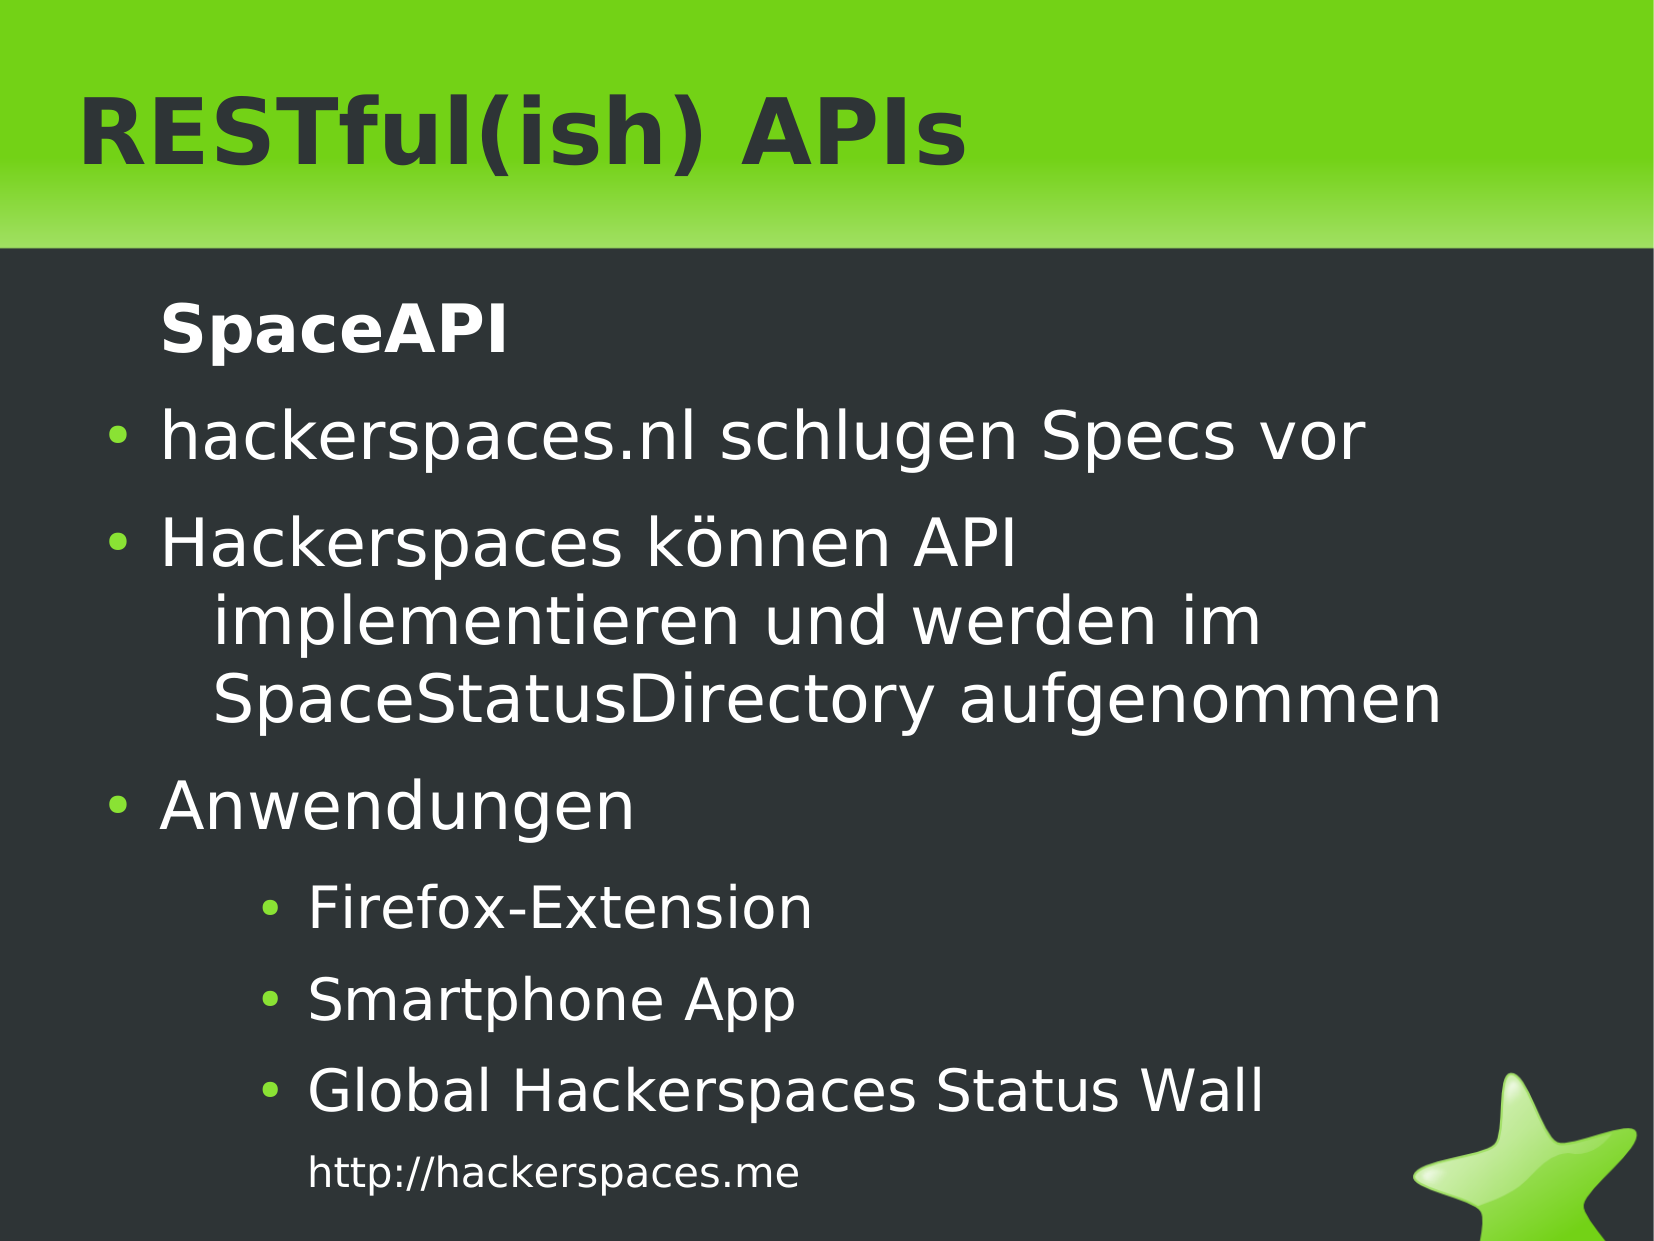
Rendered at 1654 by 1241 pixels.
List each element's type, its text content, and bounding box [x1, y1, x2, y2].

title RESTful(ish) APIs [76, 29, 1565, 237]
list SpaceAPI hackerspaces.nl schlugen Specs vor Hackerspaces können API implementieren und werden im SpaceStatusDirectory aufgenommen Anwendungen Firefox-Extension Smartphone App Global Hackerspaces Status Wall http://hackerspaces.me [70, 290, 1559, 1241]
picture [0, 0, 1654, 1241]
